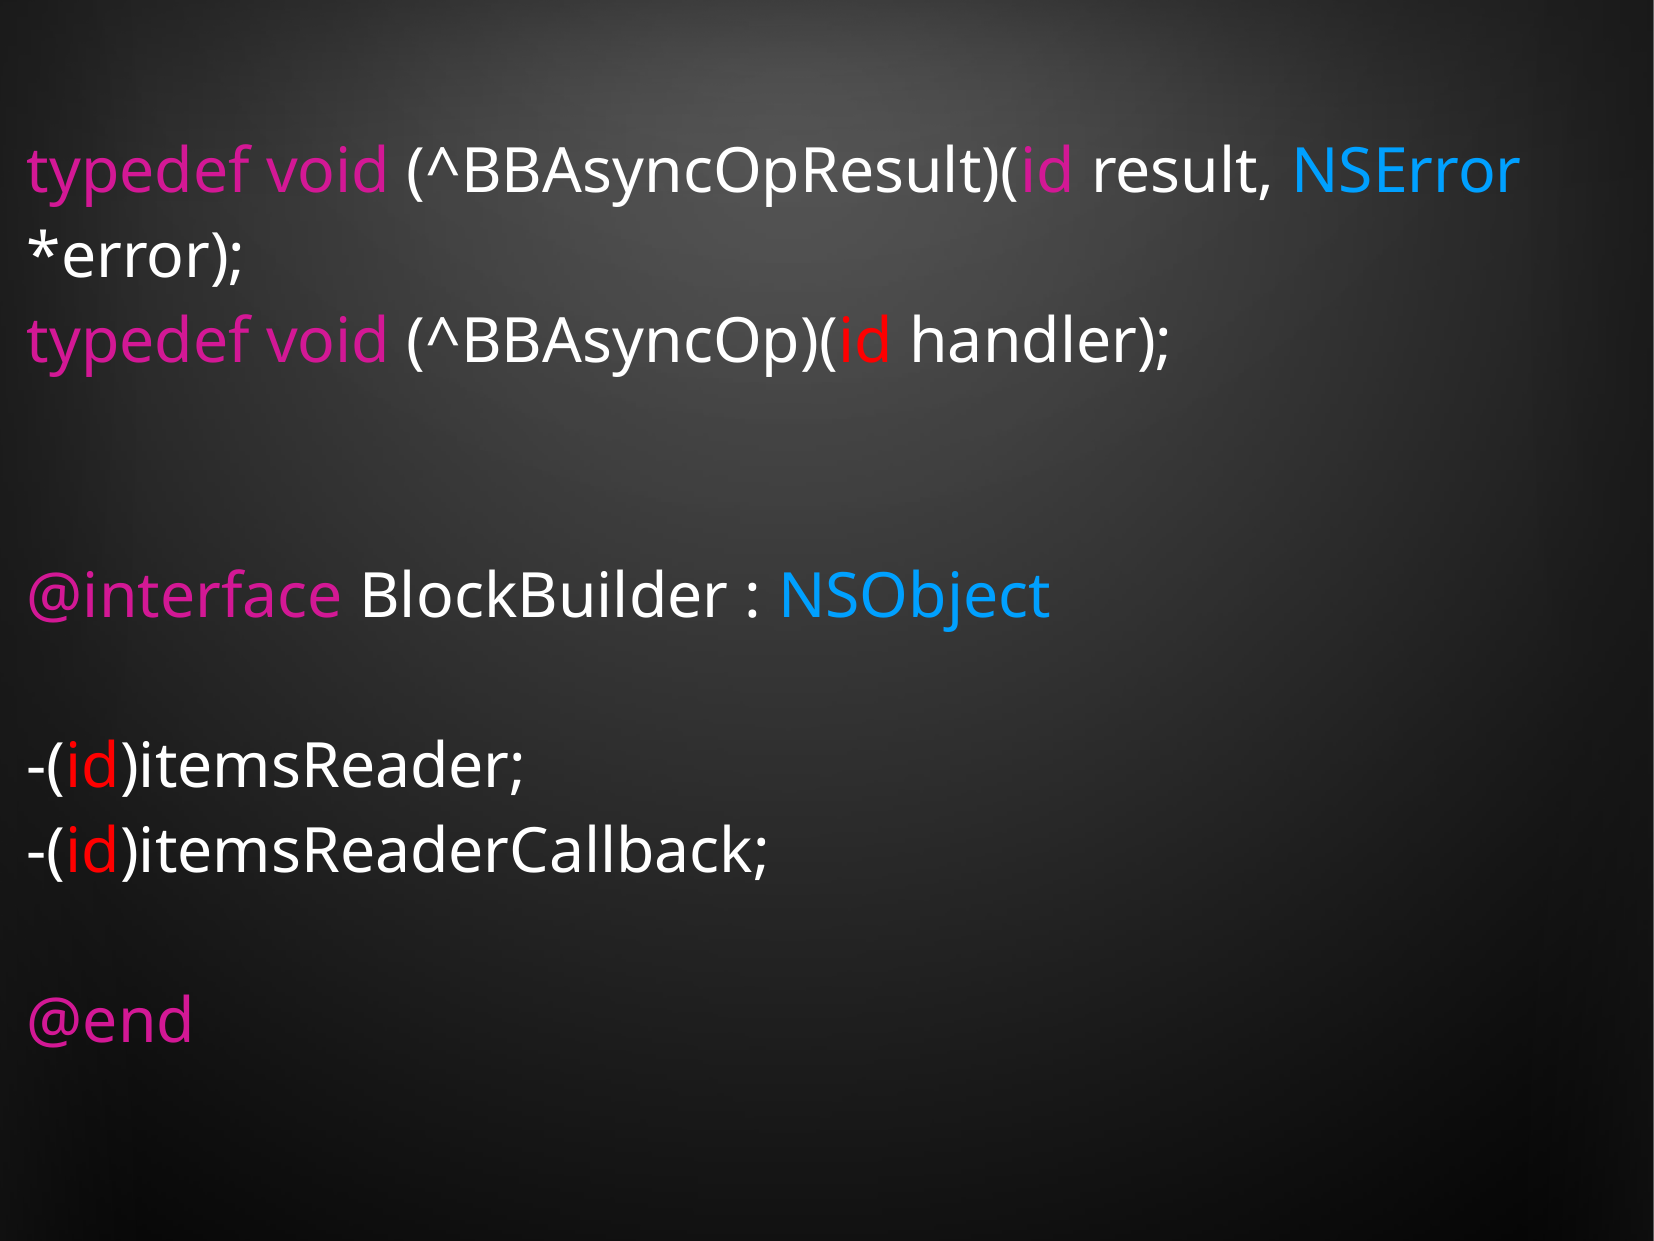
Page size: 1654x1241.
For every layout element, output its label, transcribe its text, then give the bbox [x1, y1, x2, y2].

picture [0, 0, 1654, 1241]
text_box typedef void (^BBAsyncOpResult)(id result, NSError *error); typedef void (^BBAsyncOp)(id handler); @interface BlockBuilder : NSObject -(id)itemsReader; -(id)itemsReaderCallback; @end [11, 118, 1654, 1055]
